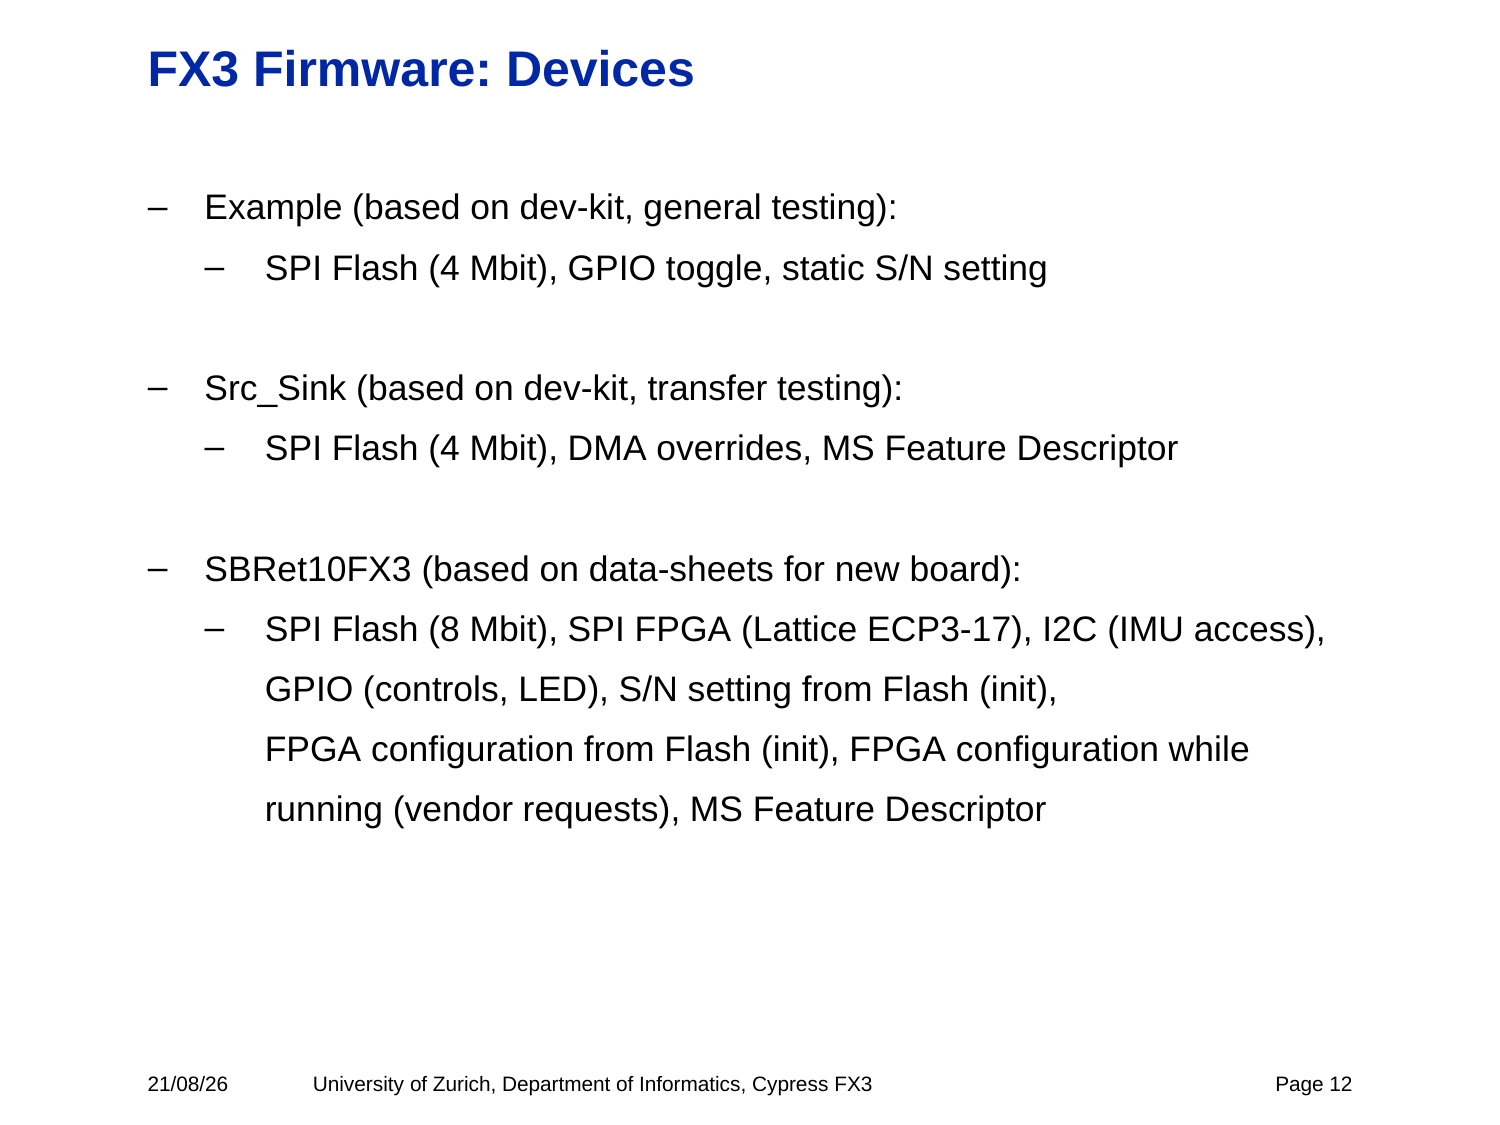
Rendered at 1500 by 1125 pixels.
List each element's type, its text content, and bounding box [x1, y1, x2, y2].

title FX3 Firmware: Devices [147, 31, 1353, 157]
list Example (based on dev-kit, general testing): SPI Flash (4 Mbit), GPIO toggle, static S/N setting Src_Sink (based on dev-kit, transfer testing): SPI Flash (4 Mbit), DMA overrides, MS Feature Descriptor SBRet10FX3 (based on data-sheets for new board): SPI Flash (8 Mbit), SPI FPGA (Lattice ECP3-17), I2C (IMU access), GPIO (controls, LED), S/N setting from Flash (init), FPGA configuration from Flash (init), FPGA configuration while running (vendor requests), MS Feature Descriptor [147, 184, 1353, 838]
